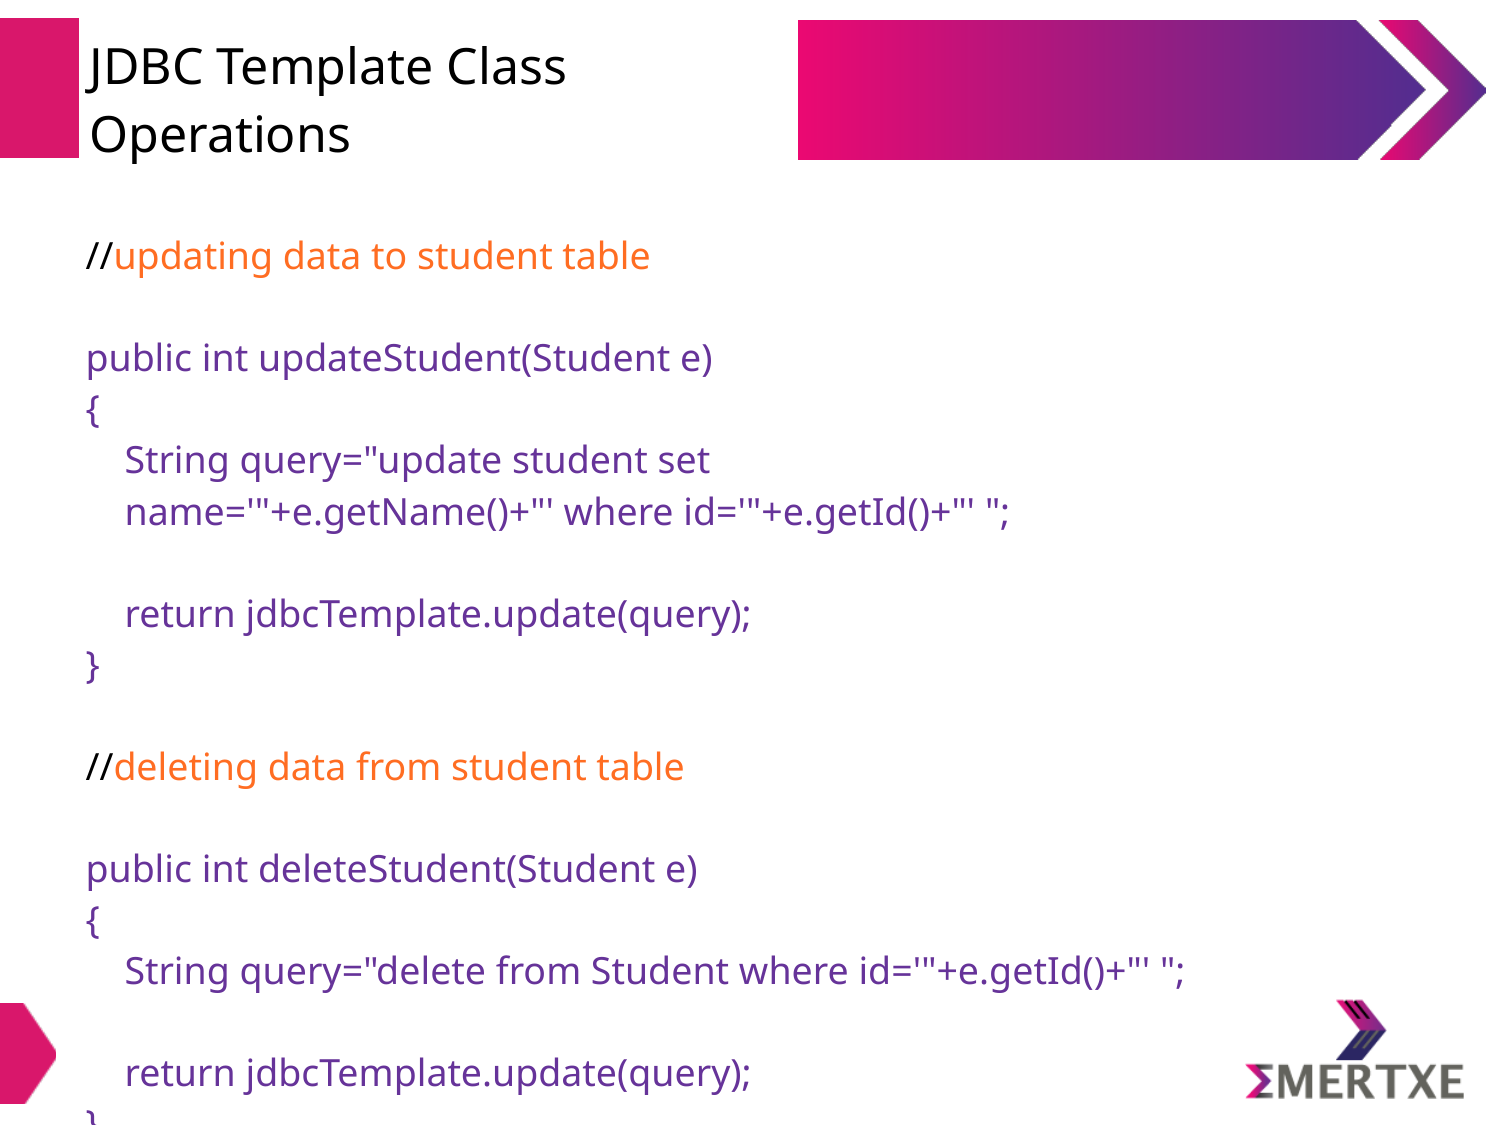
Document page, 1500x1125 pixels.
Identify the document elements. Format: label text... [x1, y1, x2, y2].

text_box JDBC Template Class Operations [74, 23, 875, 156]
picture [798, 20, 1486, 160]
picture [1453, 996, 1465, 1099]
text_box //updating data to student table public int updateStudent(Student e) { String query="update student set name='"+e.getName()+"' where id='"+e.getId()+"' "; return jdbcTemplate.update(query); } //deleting data from student table public int deleteStudent(Student e) { String query="delete from Student where id='"+e.getId()+"' "; return jdbcTemplate.update(query); } [70, 171, 1453, 1111]
